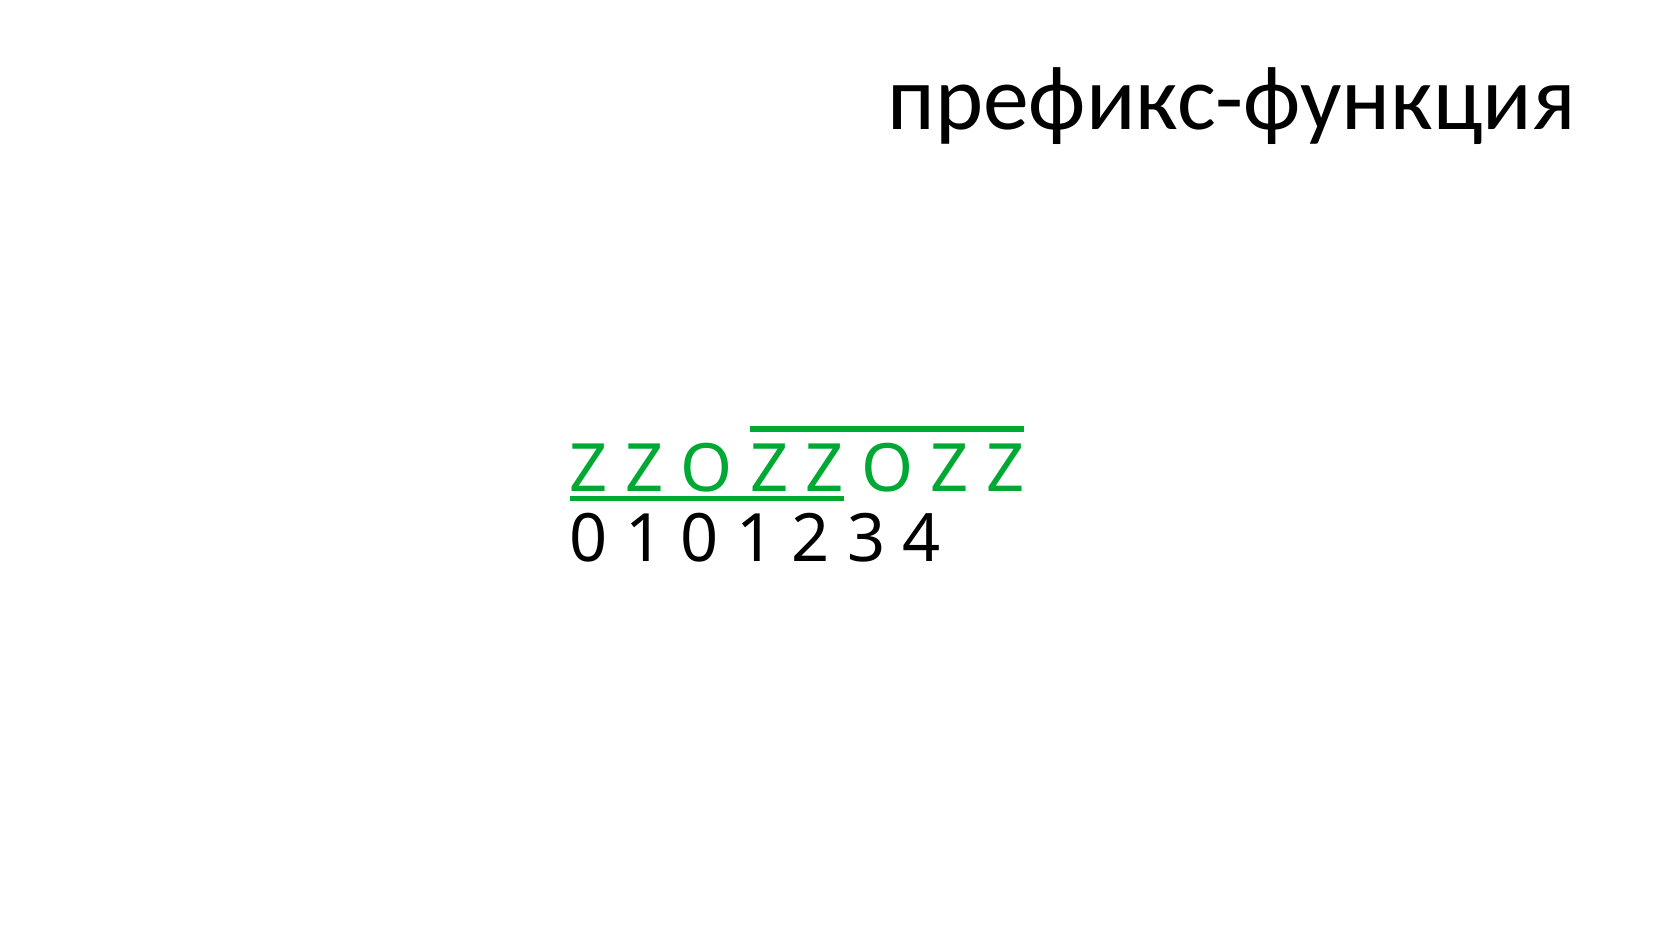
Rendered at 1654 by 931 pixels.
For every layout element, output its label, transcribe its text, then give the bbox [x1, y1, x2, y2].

text_box Z Z O Z Z O Z Z [555, 412, 1086, 511]
title префикс-функция [88, 29, 1577, 185]
text_box 0 1 0 1 2 3 4 [555, 483, 1019, 582]
